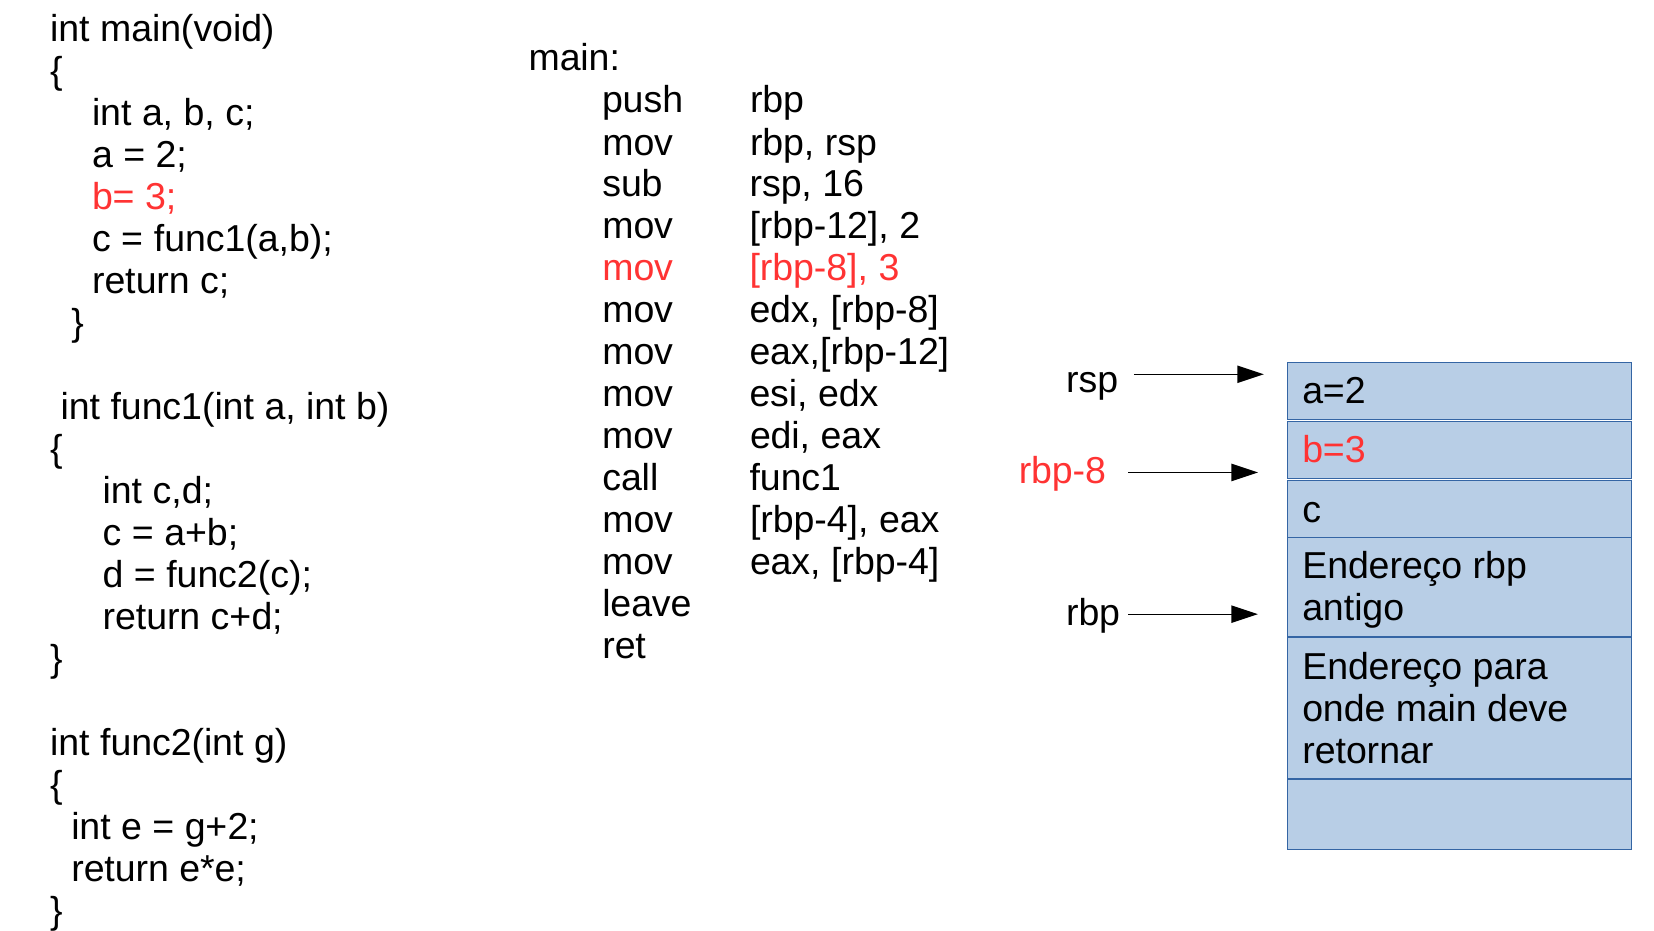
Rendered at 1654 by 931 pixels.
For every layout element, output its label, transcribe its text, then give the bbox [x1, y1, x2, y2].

text_box [1287, 779, 1632, 850]
text_box main: push rbp mov rbp, rsp sub rsp, 16 mov [rbp-12], 2 mov [rbp-8], 3 mov edx, [rbp-8] mov eax,[rbp-12] mov esi, edx mov edi, eax call func1 mov [rbp-4], eax mov eax, [rbp-4] leave ret [513, 29, 1052, 904]
text_box rbp-8 [1003, 442, 1121, 500]
text_box int main(void) { int a, b, c; a = 2; b= 3; c = func1(a,b); return c; } int func1(int a, int b) { int c,d; c = a+b; d = func2(c); return c+d; } int func2(int g) { int e = g+2; return e*e; } [35, 0, 449, 931]
text_box rbp [1051, 583, 1135, 641]
text_box rsp [1051, 350, 1133, 408]
text_box c [1287, 480, 1632, 538]
text_box a=2 [1287, 362, 1632, 420]
text_box Endereço para onde main deve retornar [1287, 637, 1632, 779]
text_box Endereço rbp antigo [1287, 538, 1632, 637]
text_box b=3 [1287, 421, 1632, 479]
